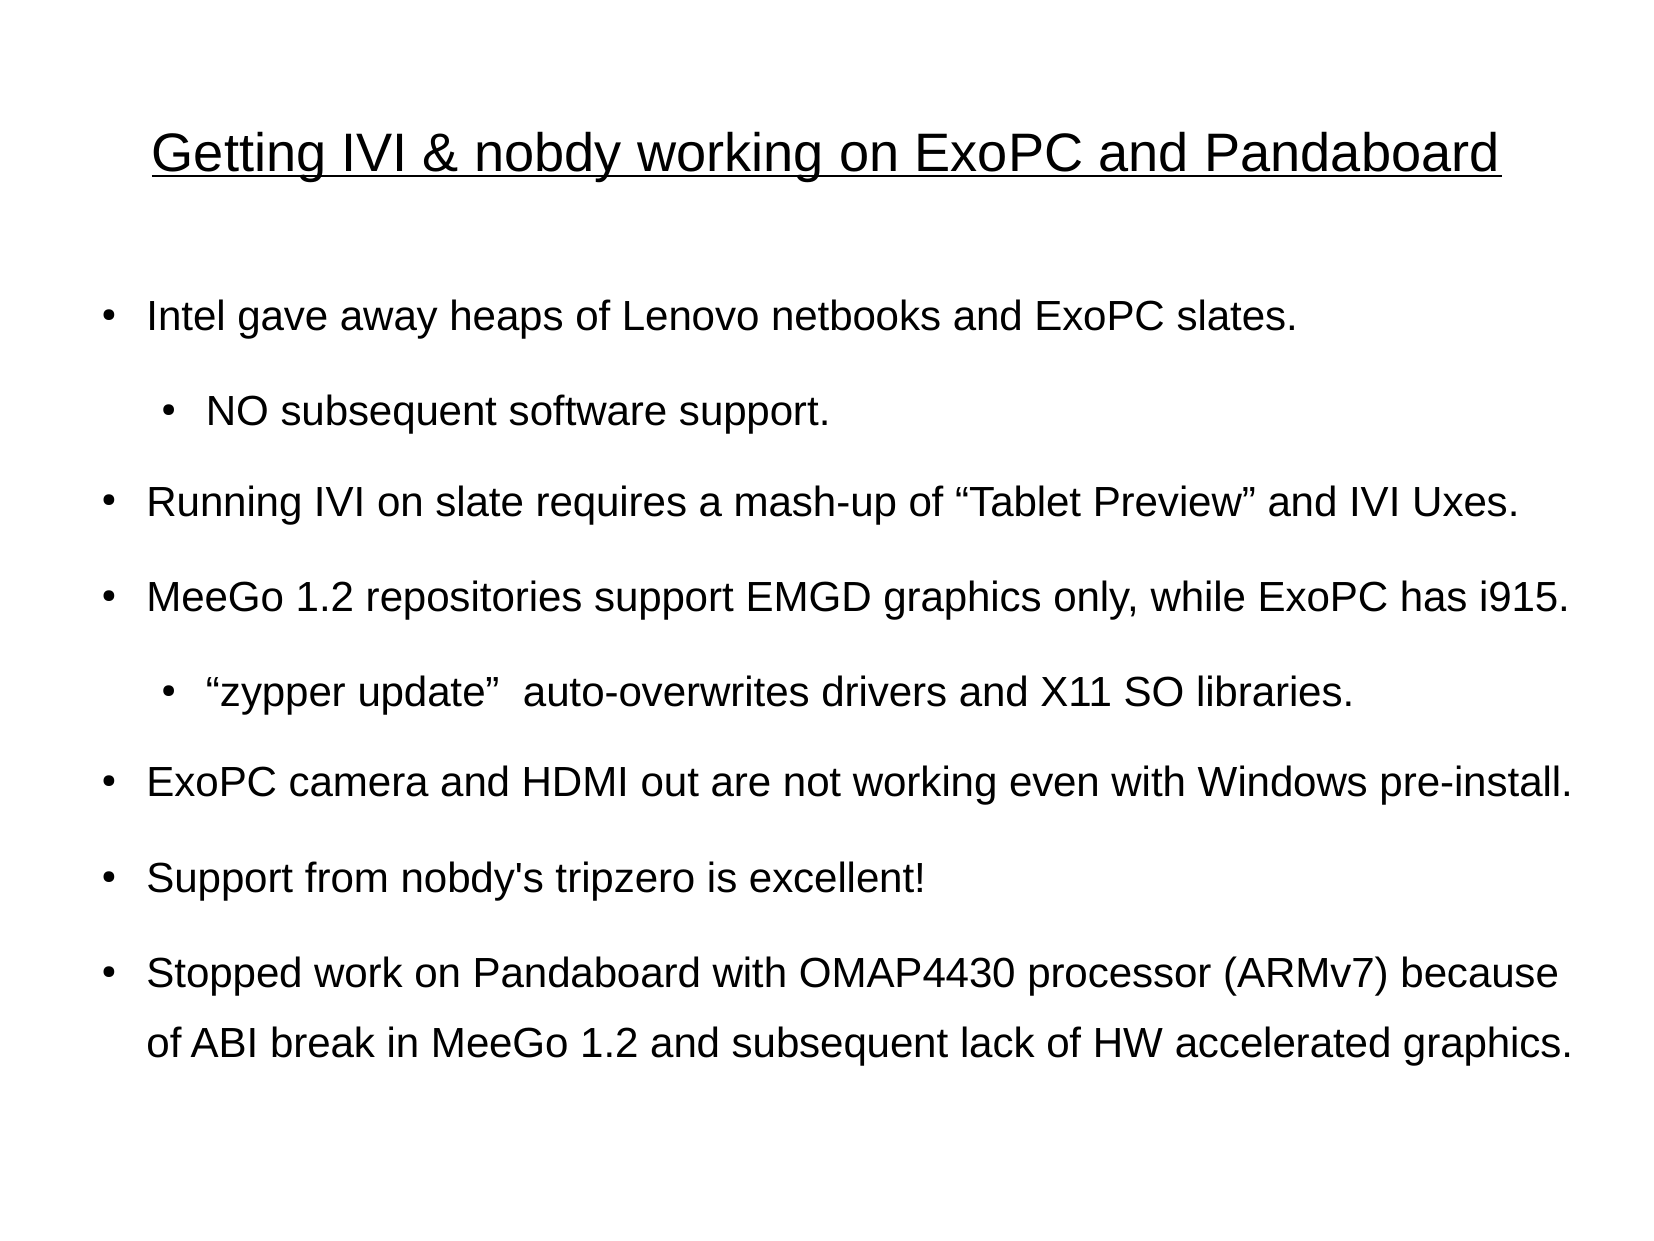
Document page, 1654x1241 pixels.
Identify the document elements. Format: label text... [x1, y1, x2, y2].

list Intel gave away heaps of Lenovo netbooks and ExoPC slates. NO subsequent software support. Running IVI on slate requires a mash-up of “Tablet Preview” and IVI Uxes. MeeGo 1.2 repositories support EMGD graphics only, while ExoPC has i915. “zypper update” auto-overwrites drivers and X11 SO libraries. ExoPC camera and HDMI out are not working even with Windows pre-install. Support from nobdy's tripzero is excellent! Stopped work on Pandaboard with OMAP4430 processor (ARMv7) because of ABI break in MeeGo 1.2 and subsequent lack of HW accelerated graphics. [86, 268, 1576, 1088]
title Getting IVI & nobdy working on ExoPC and Pandaboard [82, 49, 1571, 257]
